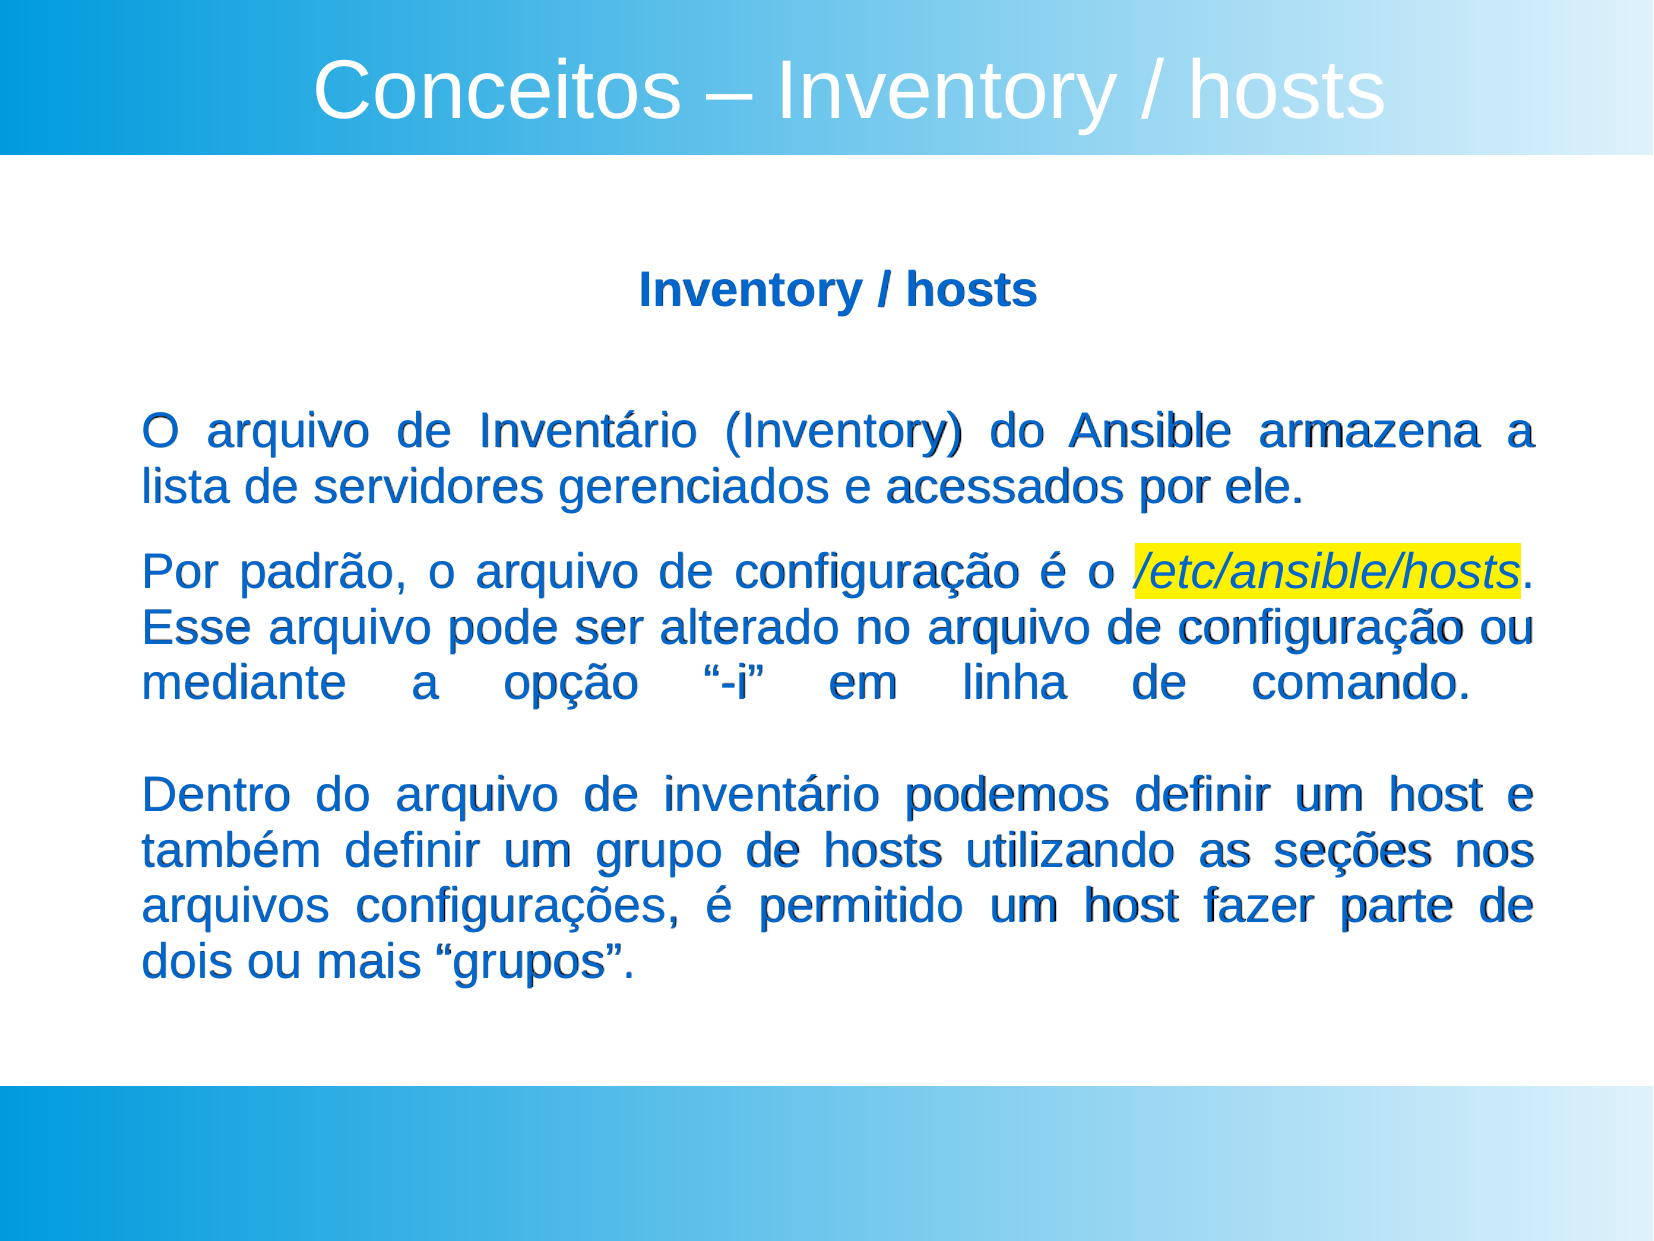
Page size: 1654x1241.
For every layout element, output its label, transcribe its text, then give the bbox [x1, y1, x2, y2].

list Inventory / hosts O arquivo de Inventário (Inventory) do Ansible armazena a lista de servidores gerenciados e acessados por ele. Por padrão, o arquivo de configuração é o /etc/ansible/hosts. Esse arquivo pode ser alterado no arquivo de configuração ou mediante a opção “-i” em linha de comando. Dentro do arquivo de inventário podemos definir um host e também definir um grupo de hosts utilizando as seções nos arquivos configurações, é permitido um host fazer parte de dois ou mais “grupos”. [70, 261, 1536, 981]
title Conceitos – Inventory / hosts [106, 37, 1595, 142]
